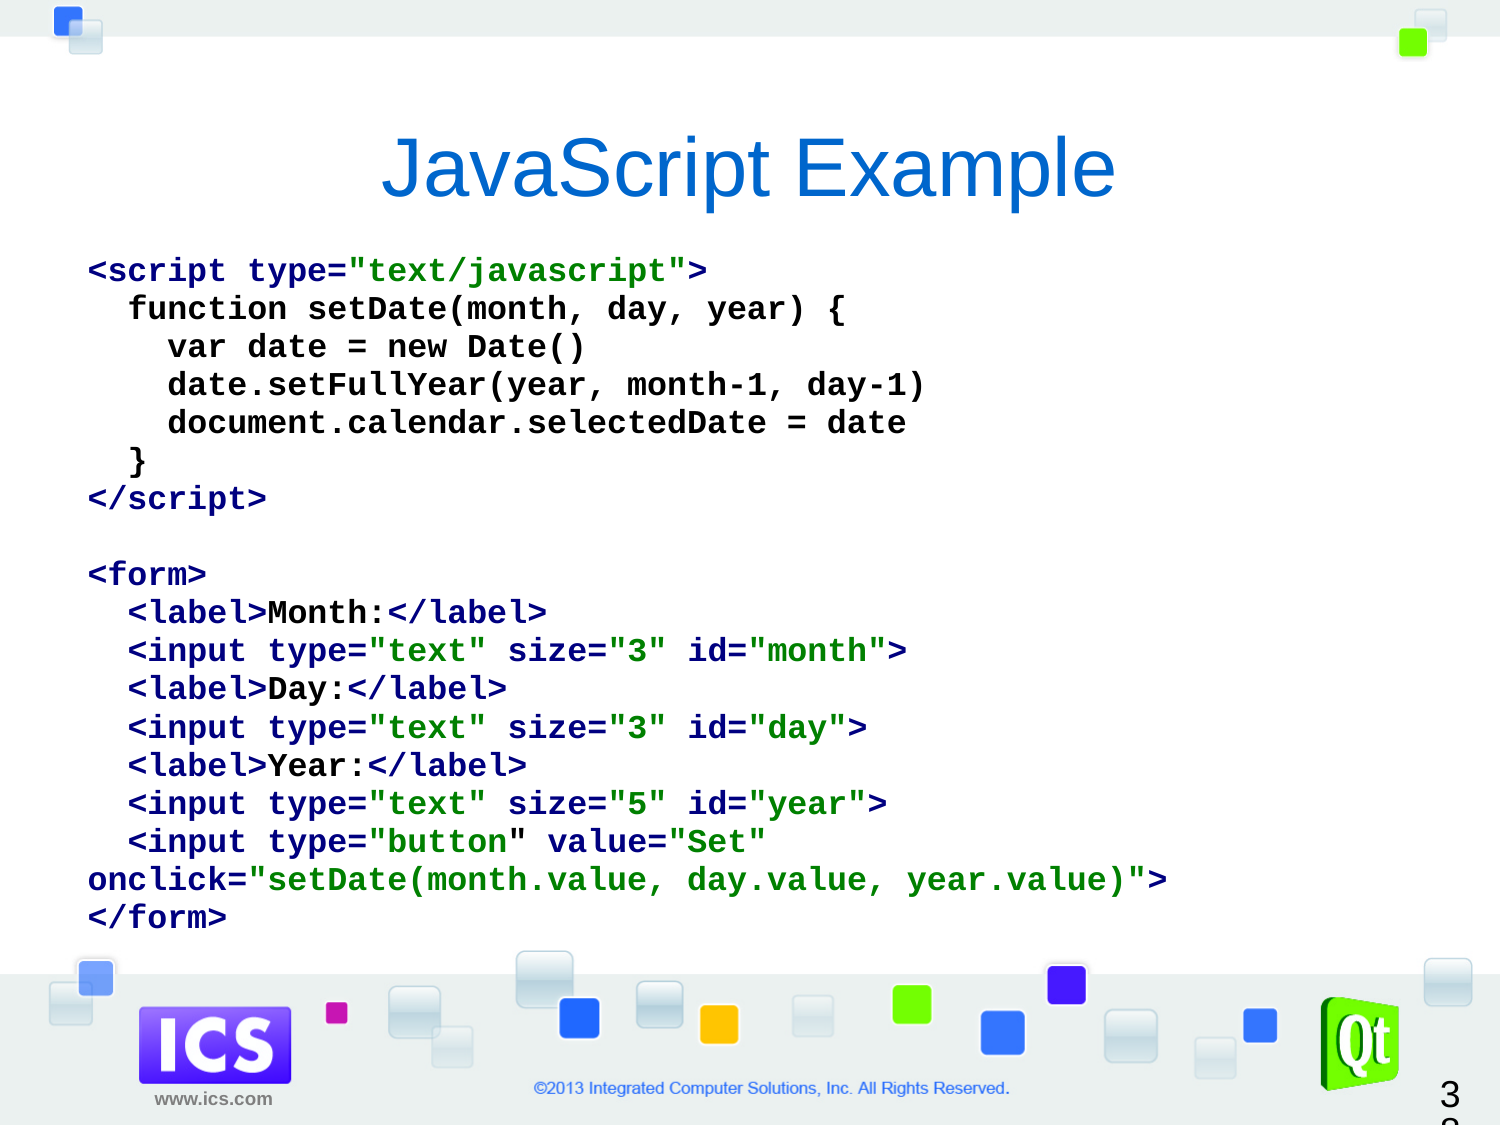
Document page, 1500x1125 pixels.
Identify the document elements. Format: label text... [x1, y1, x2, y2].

title JavaScript Example [112, 50, 1388, 212]
picture [0, 0, 1500, 62]
picture [0, 950, 1500, 1125]
list <script type="text/javascript"> function setDate(month, day, year) { var date = new Date() date.setFullYear(year, month-1, day-1) document.calendar.selectedDate = date } </script> <form> <label>Month:</label> <input type="text" size="3" id="month"> <label>Day:</label> <input type="text" size="3" id="day"> <label>Year:</label> <input type="text" size="5" id="year"> <input type="button" value="Set" onclick="setDate(month.value, day.value, year.value)"> </form> [87, 212, 1438, 974]
picture [1445, 1120, 1454, 1125]
